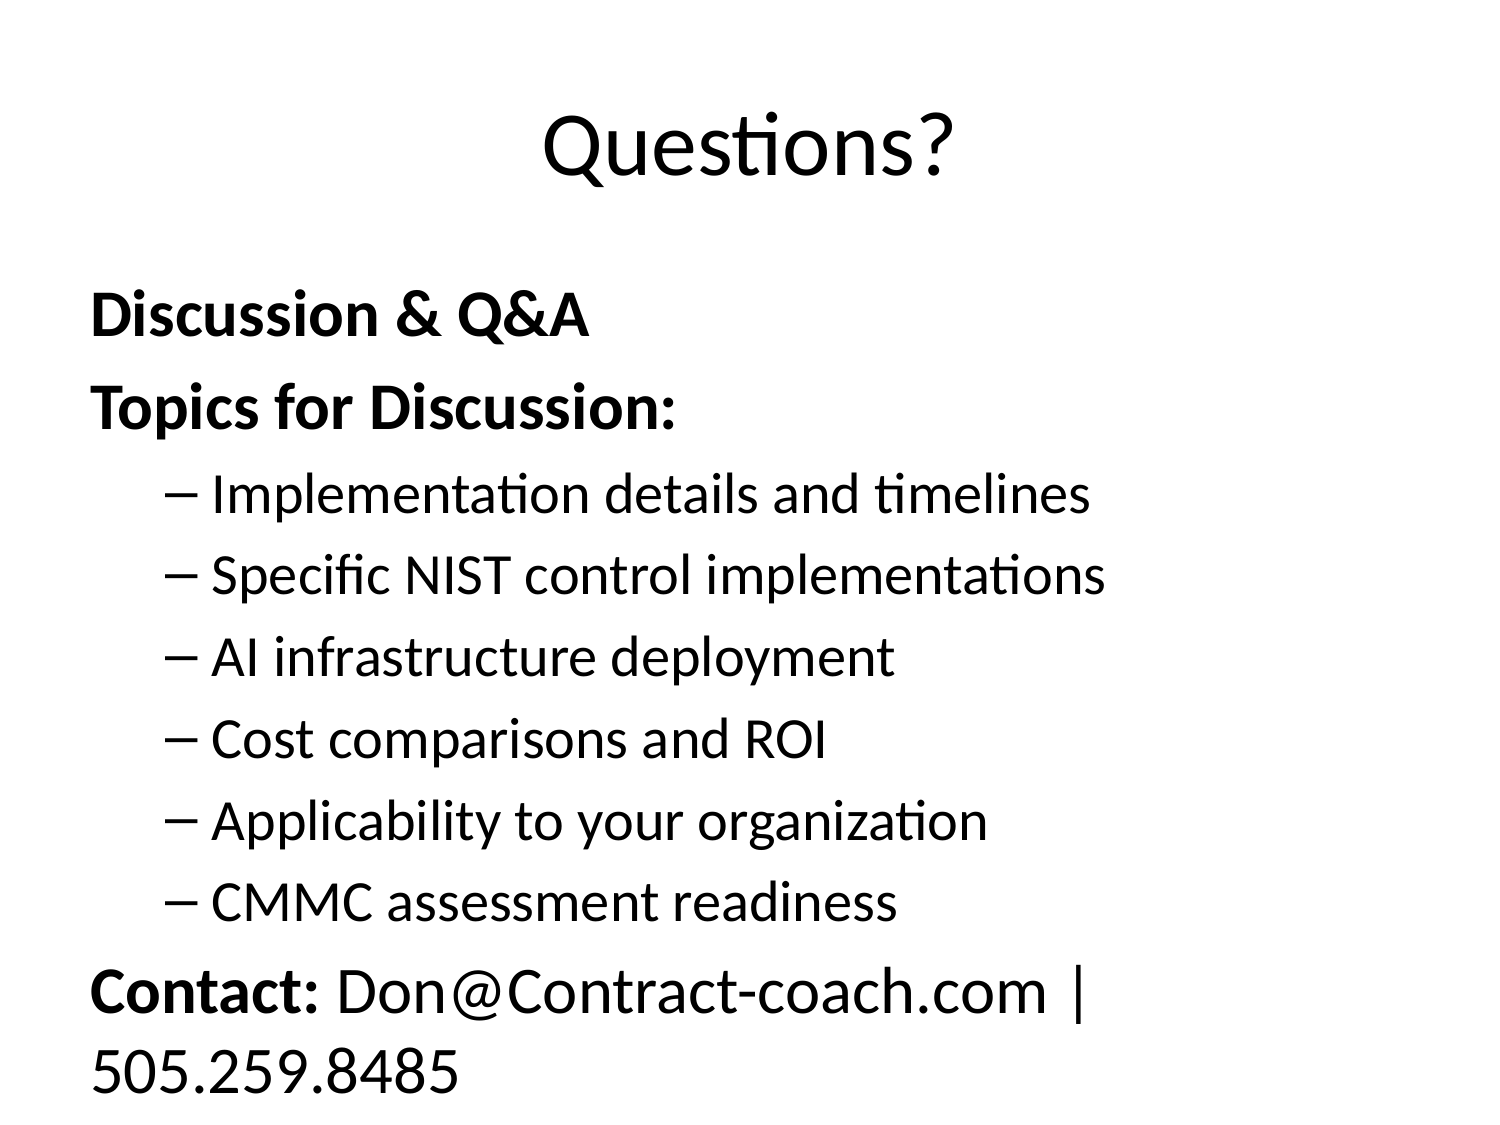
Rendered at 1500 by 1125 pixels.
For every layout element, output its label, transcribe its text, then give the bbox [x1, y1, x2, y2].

list Discussion & Q&A Topics for Discussion: Implementation details and timelines Specific NIST control implementations AI infrastructure deployment Cost comparisons and ROI Applicability to your organization CMMC assessment readiness Contact: Don@Contract-coach.com | 505.259.8485 Documentation Access: https://192.168.1.10/Policy_Index.html [75, 262, 1425, 1005]
title Questions? [75, 45, 1425, 233]
